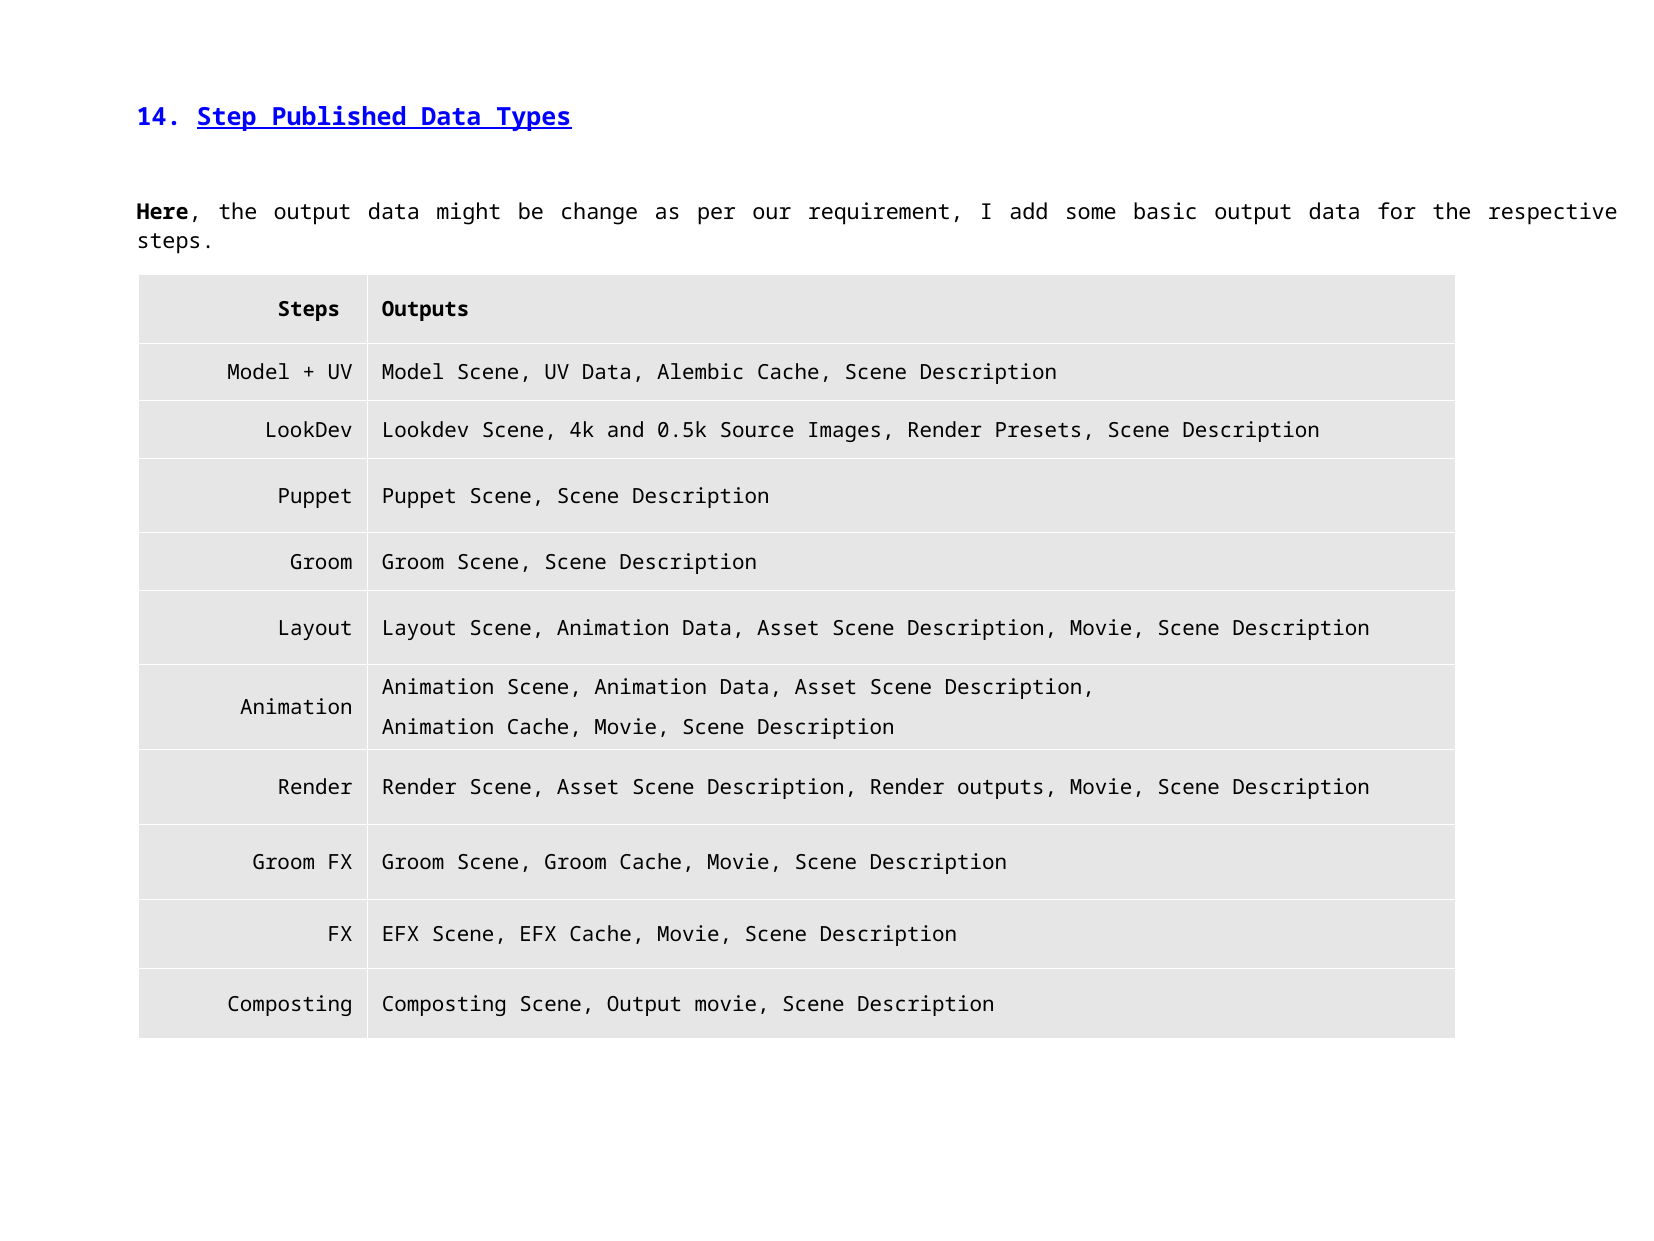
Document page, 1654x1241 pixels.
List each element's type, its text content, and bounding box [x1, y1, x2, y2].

table_cell Layout [139, 591, 367, 664]
table_cell Render Scene, Asset Scene Description, Render outputs, Movie, Scene Description [368, 750, 1455, 824]
table_cell Composting Scene, Output movie, Scene Description [368, 969, 1455, 1038]
table_cell Lookdev Scene, 4k and 0.5k Source Images, Render Presets, Scene Description [368, 401, 1455, 458]
table_cell Groom Scene, Scene Description [368, 533, 1455, 590]
table_cell Model + UV [139, 344, 367, 400]
table_cell LookDev [139, 401, 367, 458]
table_cell Animation Scene, Animation Data, Asset Scene Description, Animation Cache, Movie, Scene Description [368, 665, 1455, 749]
table_cell FX [139, 900, 367, 968]
table_header Steps [139, 275, 367, 343]
table_cell Puppet Scene, Scene Description [368, 459, 1455, 532]
table_cell Puppet [139, 459, 367, 532]
table_cell Composting [139, 969, 367, 1038]
table_cell Model Scene, UV Data, Alembic Cache, Scene Description [368, 344, 1455, 400]
table_cell Groom [139, 533, 367, 590]
table_cell EFX Scene, EFX Cache, Movie, Scene Description [368, 900, 1455, 968]
table_cell Animation [139, 665, 367, 749]
table_cell Layout Scene, Animation Data, Asset Scene Description, Movie, Scene Description [368, 591, 1455, 664]
table_cell Groom FX [139, 825, 367, 899]
text_box 14. Step Published Data Types Here, the output data might be change as per our requirement, I add some basic output data for the respective steps. [121, 91, 1636, 239]
table_header Outputs [368, 275, 1455, 343]
table_cell Groom Scene, Groom Cache, Movie, Scene Description [368, 825, 1455, 899]
table_cell Render [139, 750, 367, 824]
